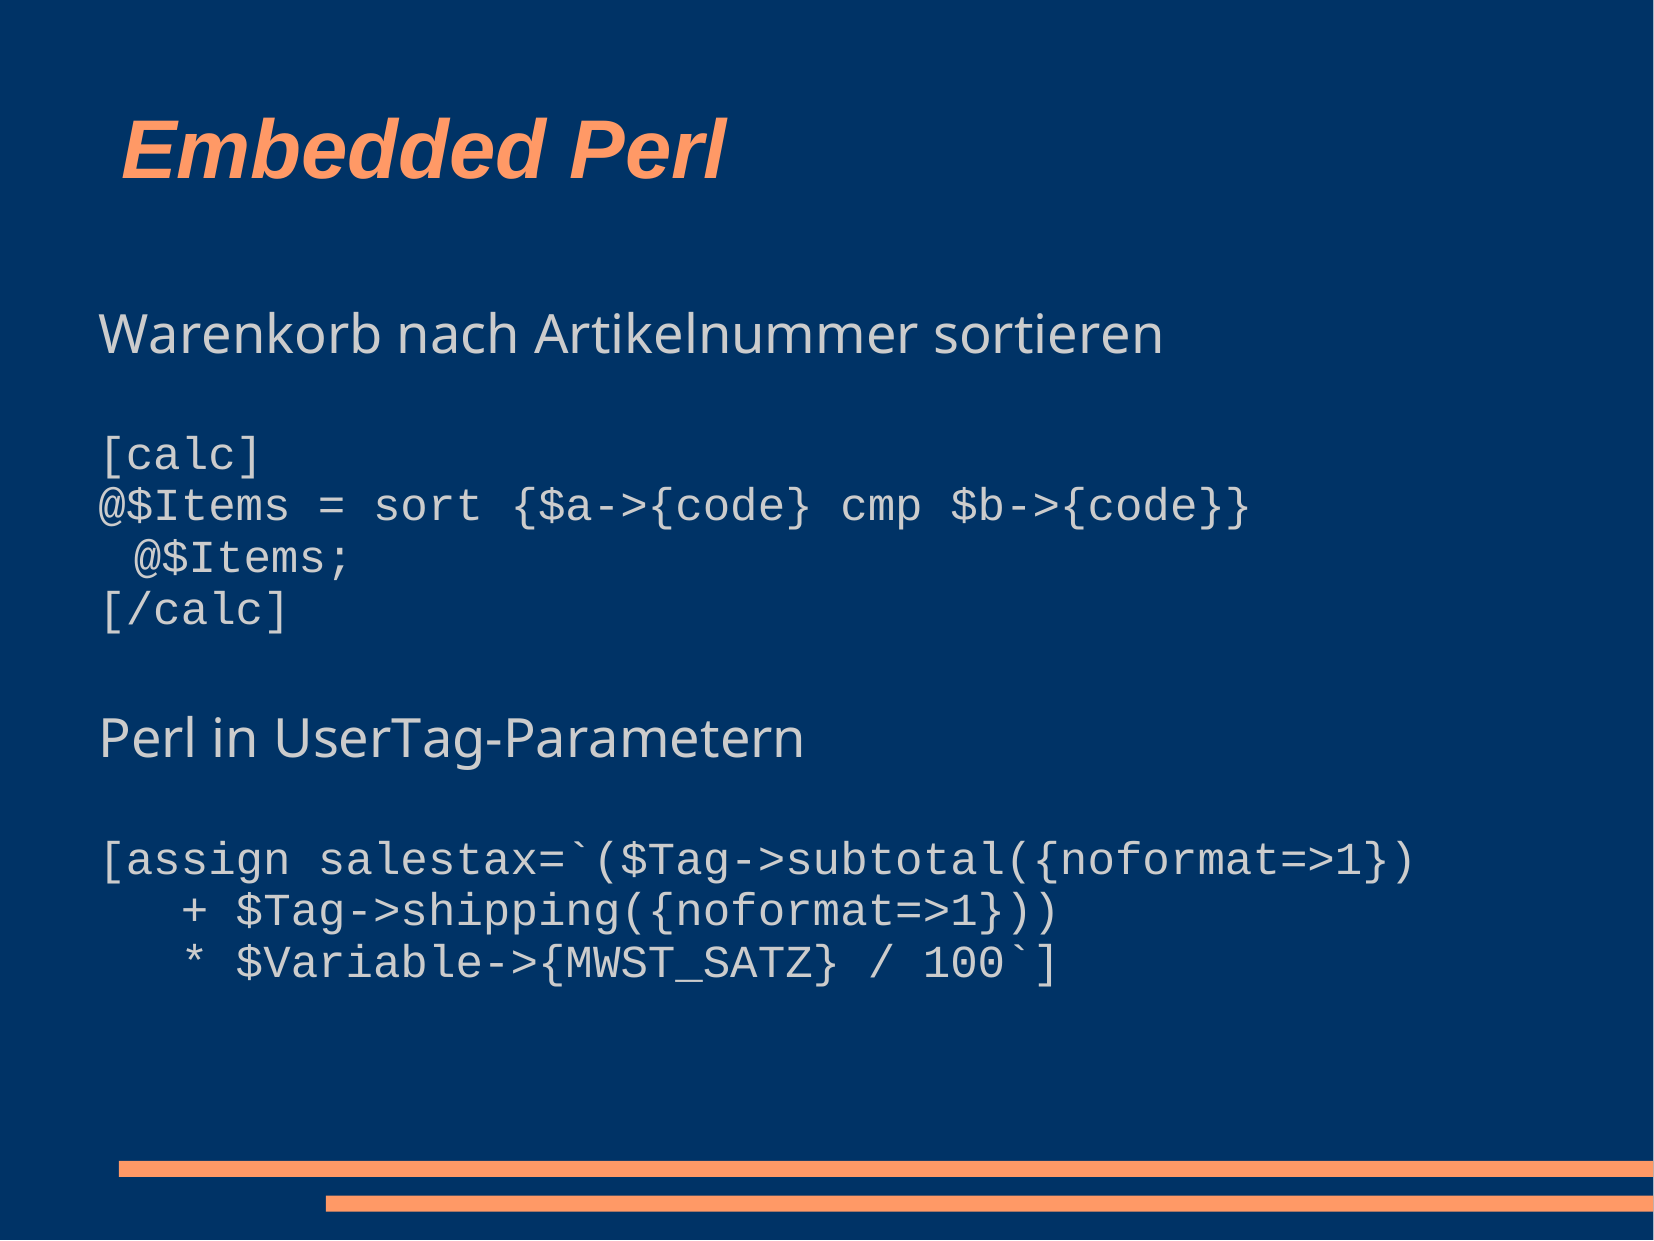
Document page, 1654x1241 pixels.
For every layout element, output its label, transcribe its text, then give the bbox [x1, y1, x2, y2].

subtitle Warenkorb nach Artikelnummer sortieren [calc] @$Items = sort {$a->{code} cmp $b->{code}} @$Items; [/calc] Perl in UserTag-Parametern [assign salestax=`($Tag->subtotal({noformat=>1}) + $Tag->shipping({noformat=>1})) * $Variable->{MWST_SATZ} / 100`] [98, 245, 1538, 1042]
title Embedded Perl [121, 46, 1534, 245]
